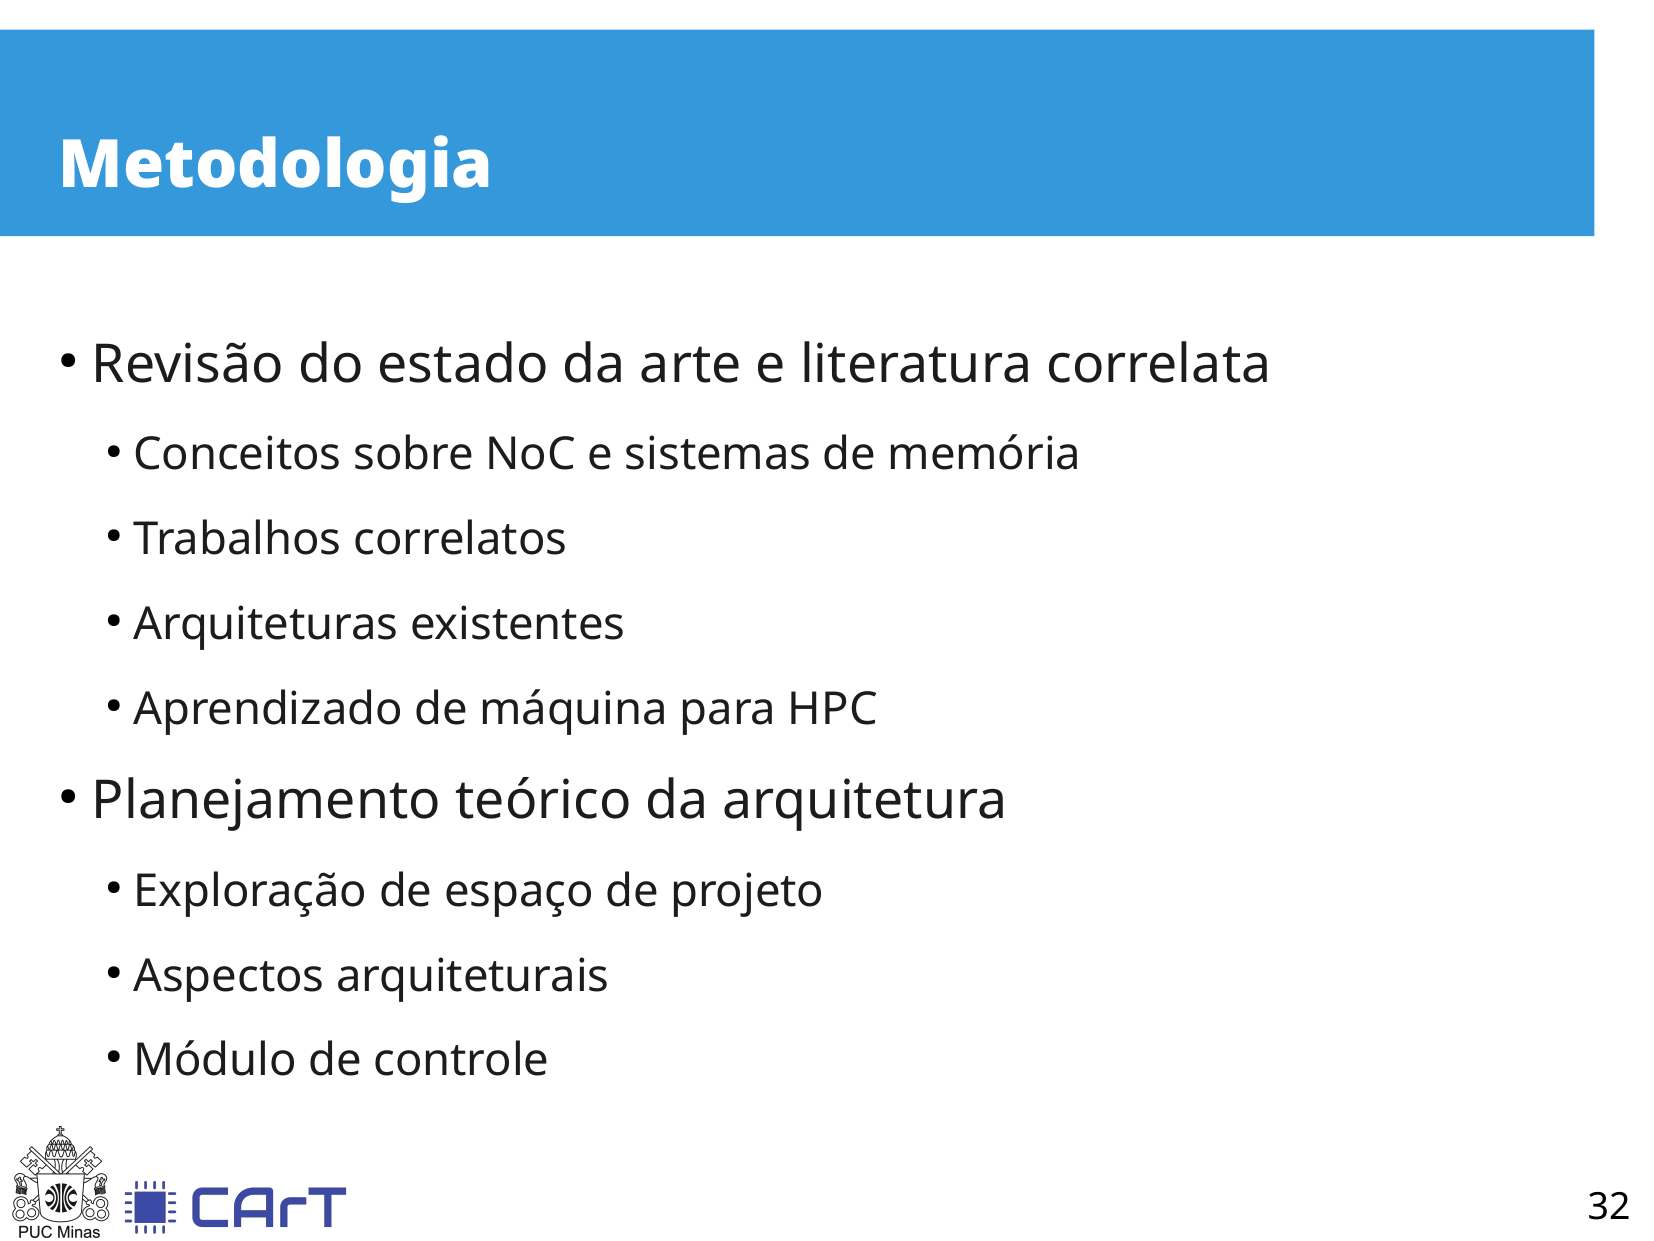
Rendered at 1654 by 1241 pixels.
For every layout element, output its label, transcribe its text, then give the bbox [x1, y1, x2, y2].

picture [124, 1181, 347, 1235]
picture [0, 1126, 119, 1241]
list Revisão do estado da arte e literatura correlata Conceitos sobre NoC e sistemas de memória Trabalhos correlatos Arquiteturas existentes Aprendizado de máquina para HPC Planejamento teórico da arquitetura Exploração de espaço de projeto Aspectos arquiteturais Módulo de controle [59, 324, 1565, 1093]
title Metodologia [59, 59, 1595, 207]
